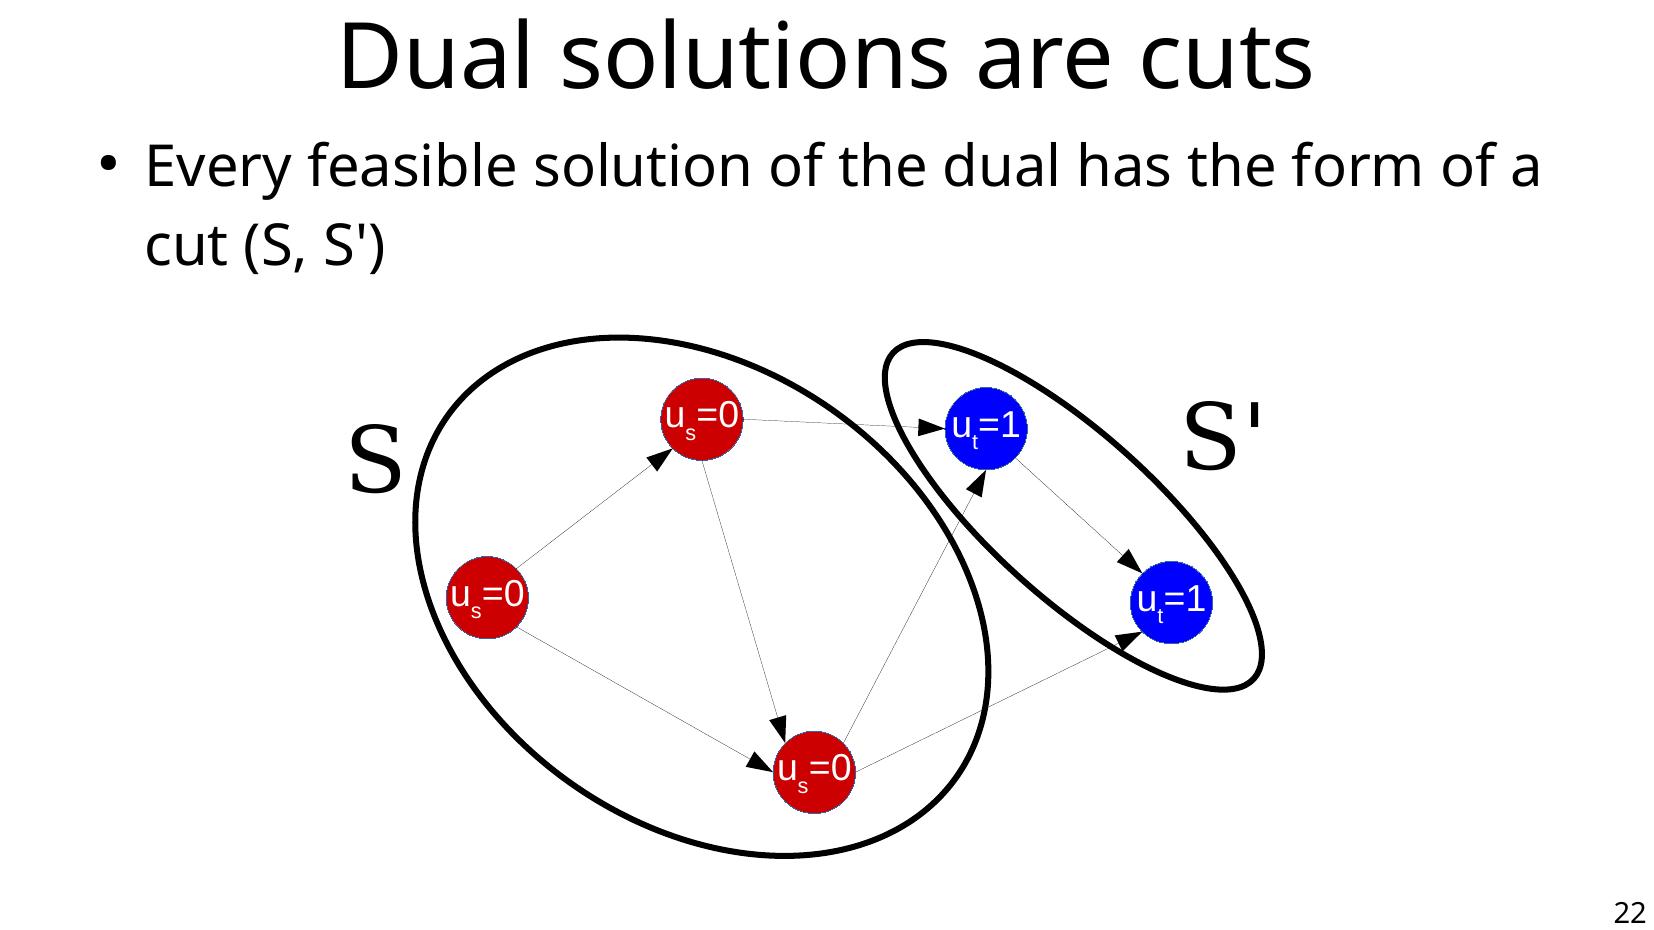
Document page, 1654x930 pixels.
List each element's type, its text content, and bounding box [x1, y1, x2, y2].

text_box S [330, 412, 408, 600]
text_box S' [1165, 389, 1269, 576]
list Every feasible solution of the dual has the form of a cut (S, S') [82, 124, 1571, 285]
text_box us=0 [660, 378, 744, 461]
text_box us=0 [773, 731, 856, 814]
text_box ut=1 [944, 387, 1028, 470]
text_box us=0 [446, 556, 529, 639]
title Dual solutions are cuts [82, 2, 1571, 105]
text_box ut=1 [1130, 561, 1213, 644]
